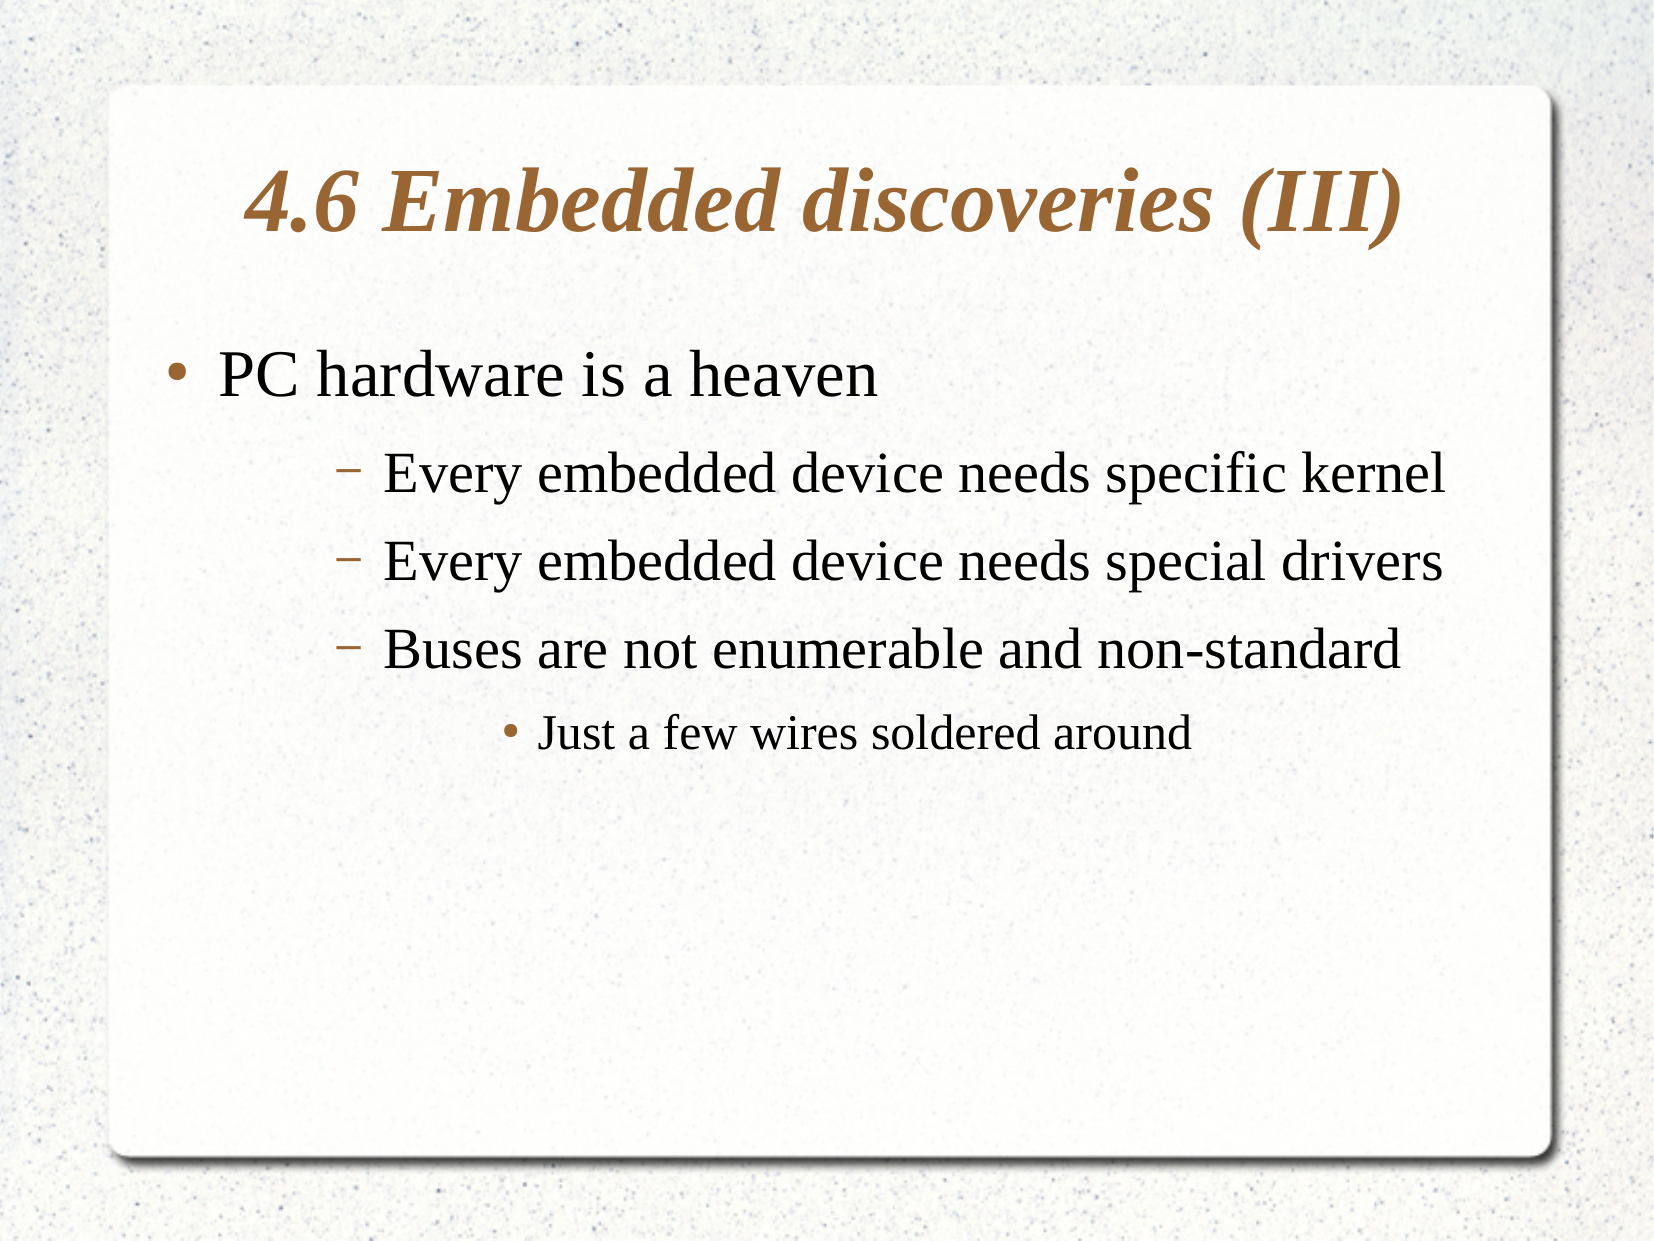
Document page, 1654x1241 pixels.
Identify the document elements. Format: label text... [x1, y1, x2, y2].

list PC hardware is a heaven Every embedded device needs specific kernel Every embedded device needs special drivers Buses are not enumerable and non-standard Just a few wires soldered around [147, 336, 1506, 1141]
picture [0, 0, 1654, 1241]
title 4.6 Embedded discoveries (III) [118, 104, 1536, 297]
